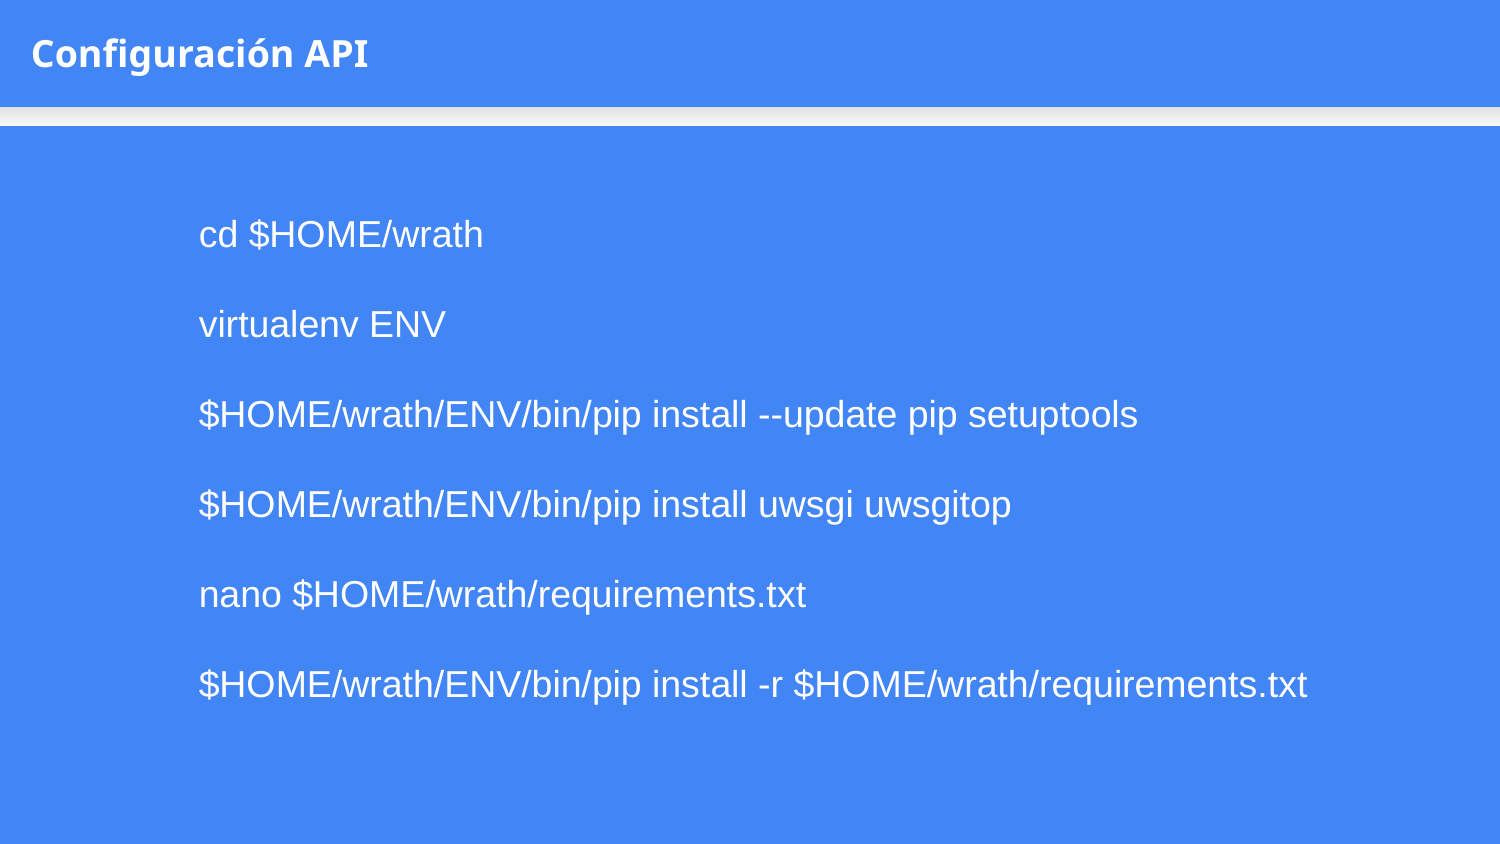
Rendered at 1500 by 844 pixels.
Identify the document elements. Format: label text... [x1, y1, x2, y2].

text_box cd $HOME/wrath virtualenv ENV $HOME/wrath/ENV/bin/pip install --update pip setuptools $HOME/wrath/ENV/bin/pip install uwsgi uwsgitop nano $HOME/wrath/requirements.txt $HOME/wrath/ENV/bin/pip install -r $HOME/wrath/requirements.txt [184, 195, 1441, 676]
text_box Configuración API [16, 2, 1464, 102]
